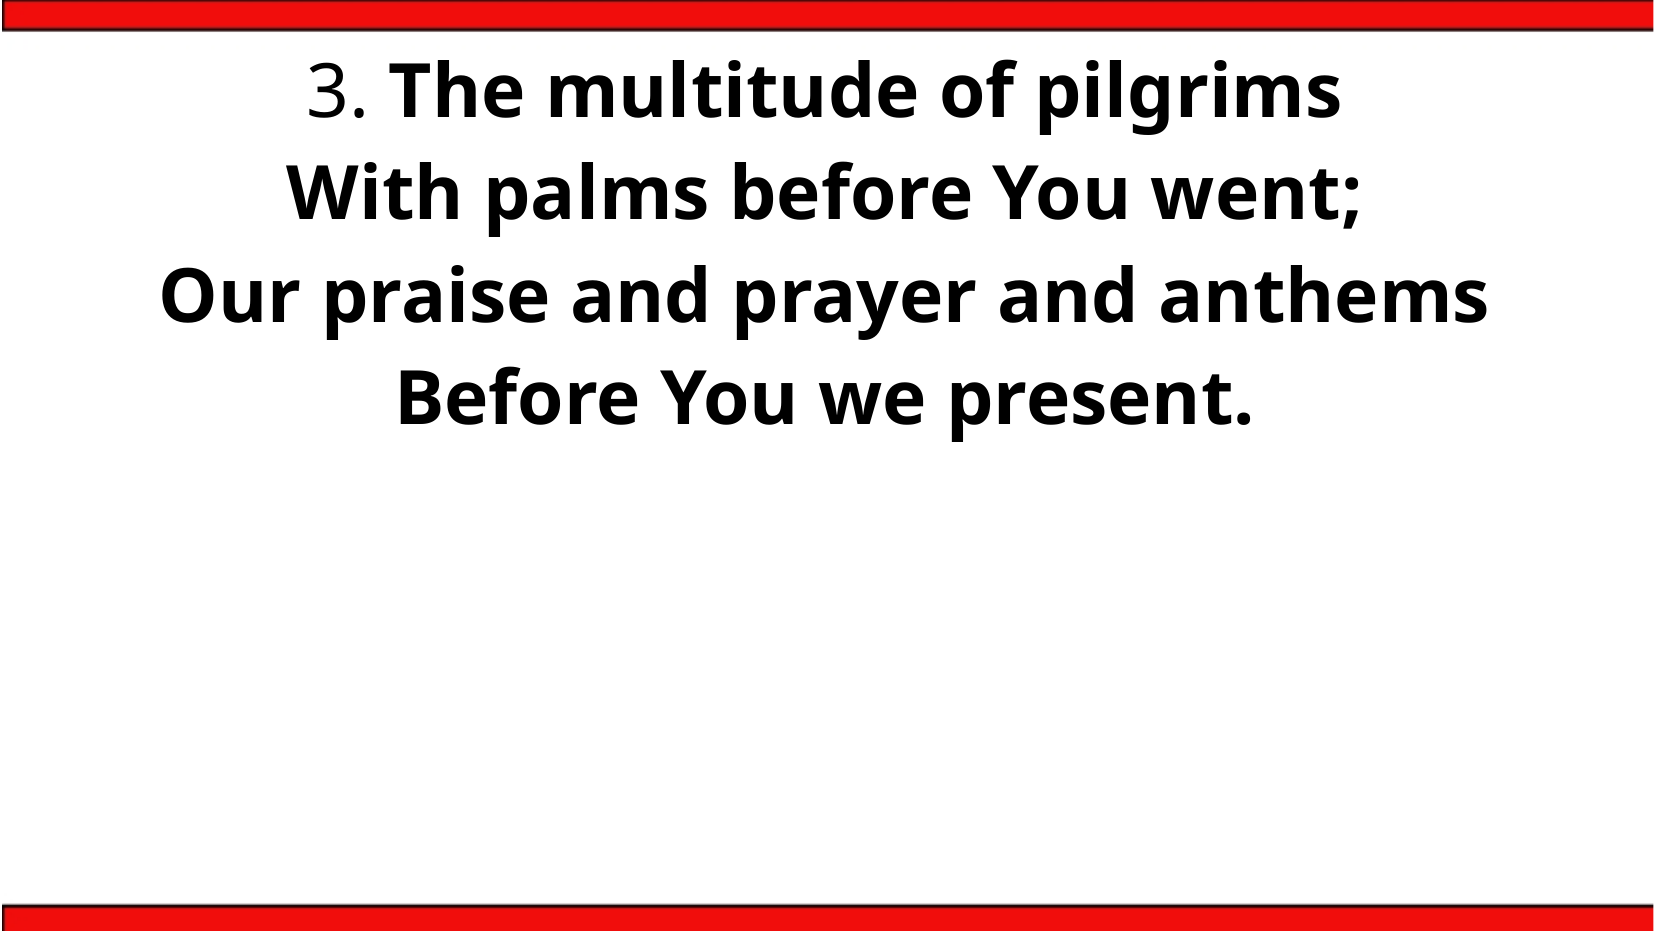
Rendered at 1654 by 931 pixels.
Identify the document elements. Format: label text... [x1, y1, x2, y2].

text_box 3. The multitude of pilgrims With palms before You went; Our praise and prayer and anthems Before You we present. [60, 30, 1591, 445]
picture [2, 0, 1654, 931]
